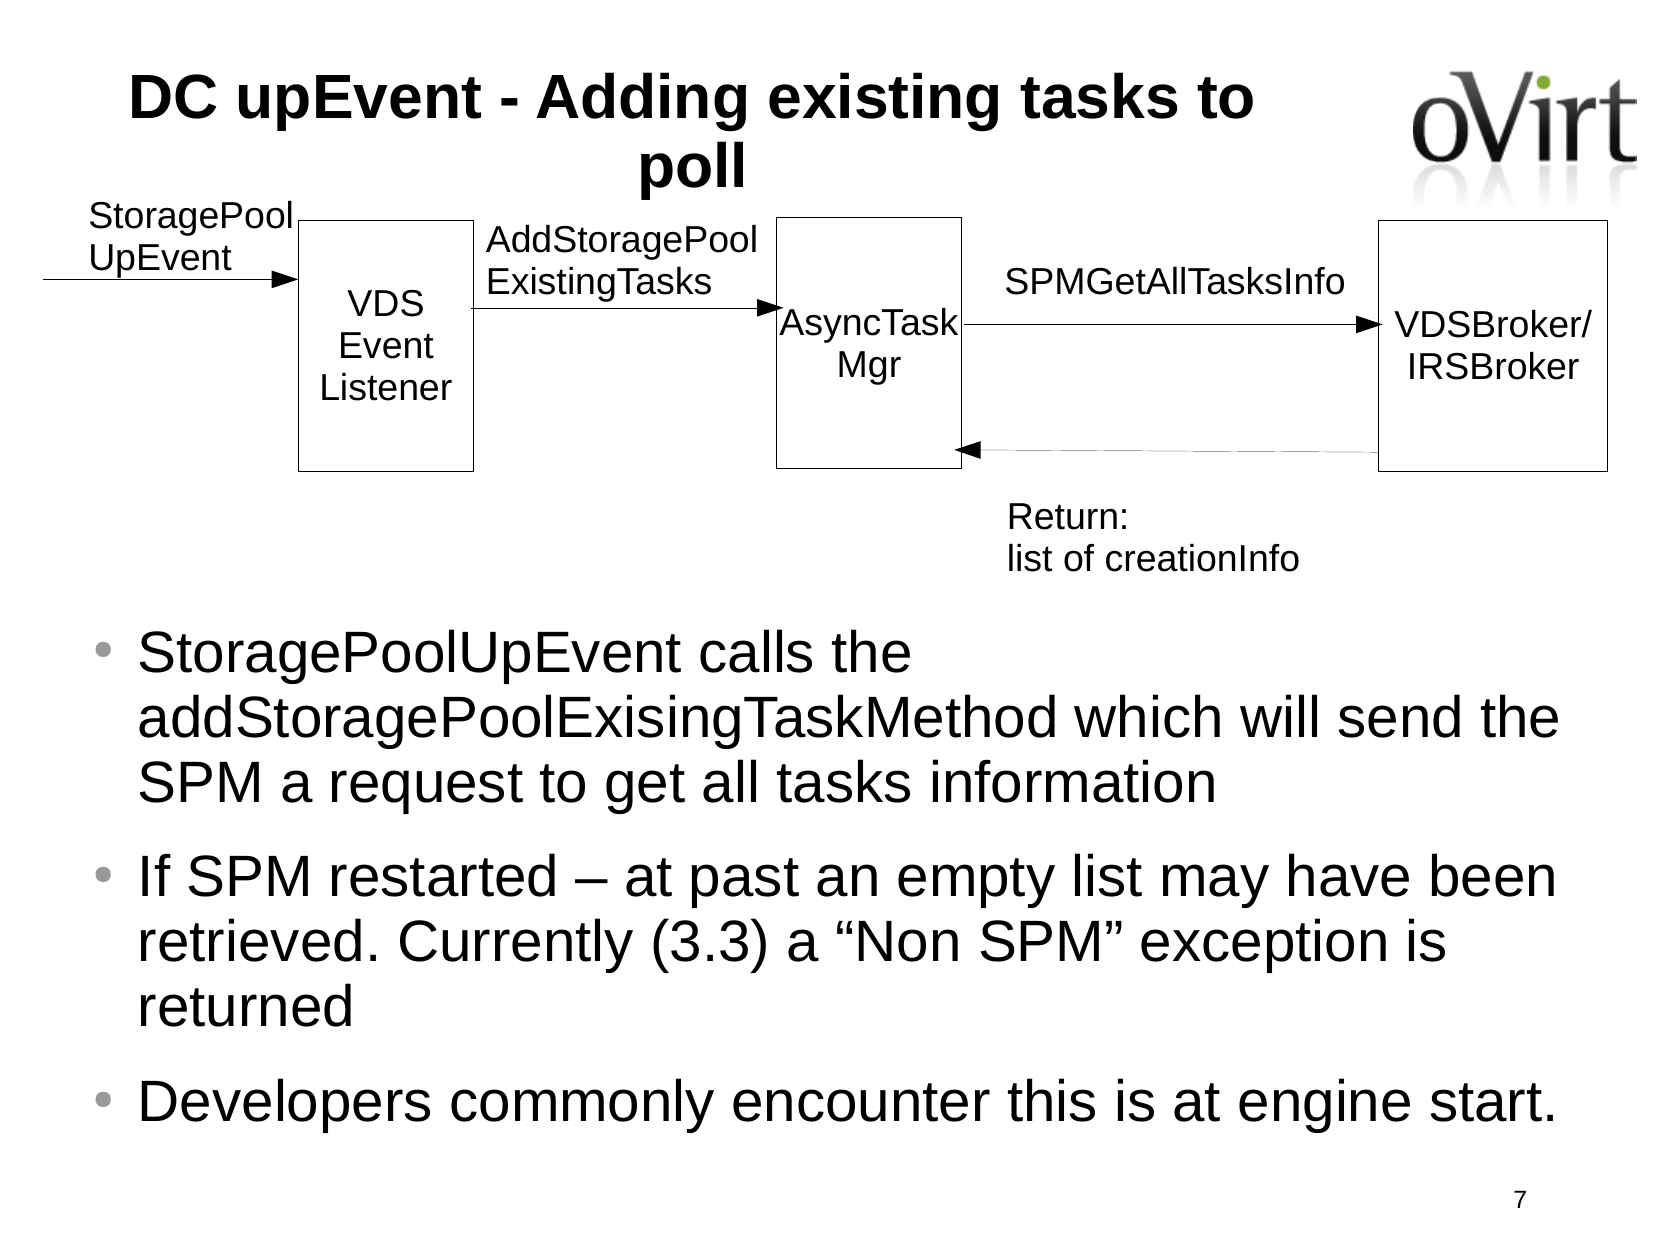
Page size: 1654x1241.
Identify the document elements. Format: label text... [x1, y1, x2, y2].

text_box VDSBroker/ IRSBroker [1378, 220, 1608, 472]
title DC upEvent - Adding existing tasks to poll [82, 37, 1303, 226]
text_box Return: list of creationInfo [992, 487, 1316, 587]
text_box SPMGetAllTasksInfo [989, 253, 1361, 311]
text_box StoragePool UpEvent [73, 187, 309, 286]
text_box AsyncTask Mgr [776, 217, 962, 469]
text_box AddStoragePool ExistingTasks [471, 210, 774, 343]
picture [1413, 63, 1637, 212]
text_box VDS Event Listener [298, 220, 474, 472]
list StoragePoolUpEvent calls the addStoragePoolExisingTaskMethod which will send the SPM a request to get all tasks information If SPM restarted – at past an empty list may have been retrieved. Currently (3.3) a “Non SPM” exception is returned Developers commonly encounter this is at engine start. [78, 619, 1567, 1161]
